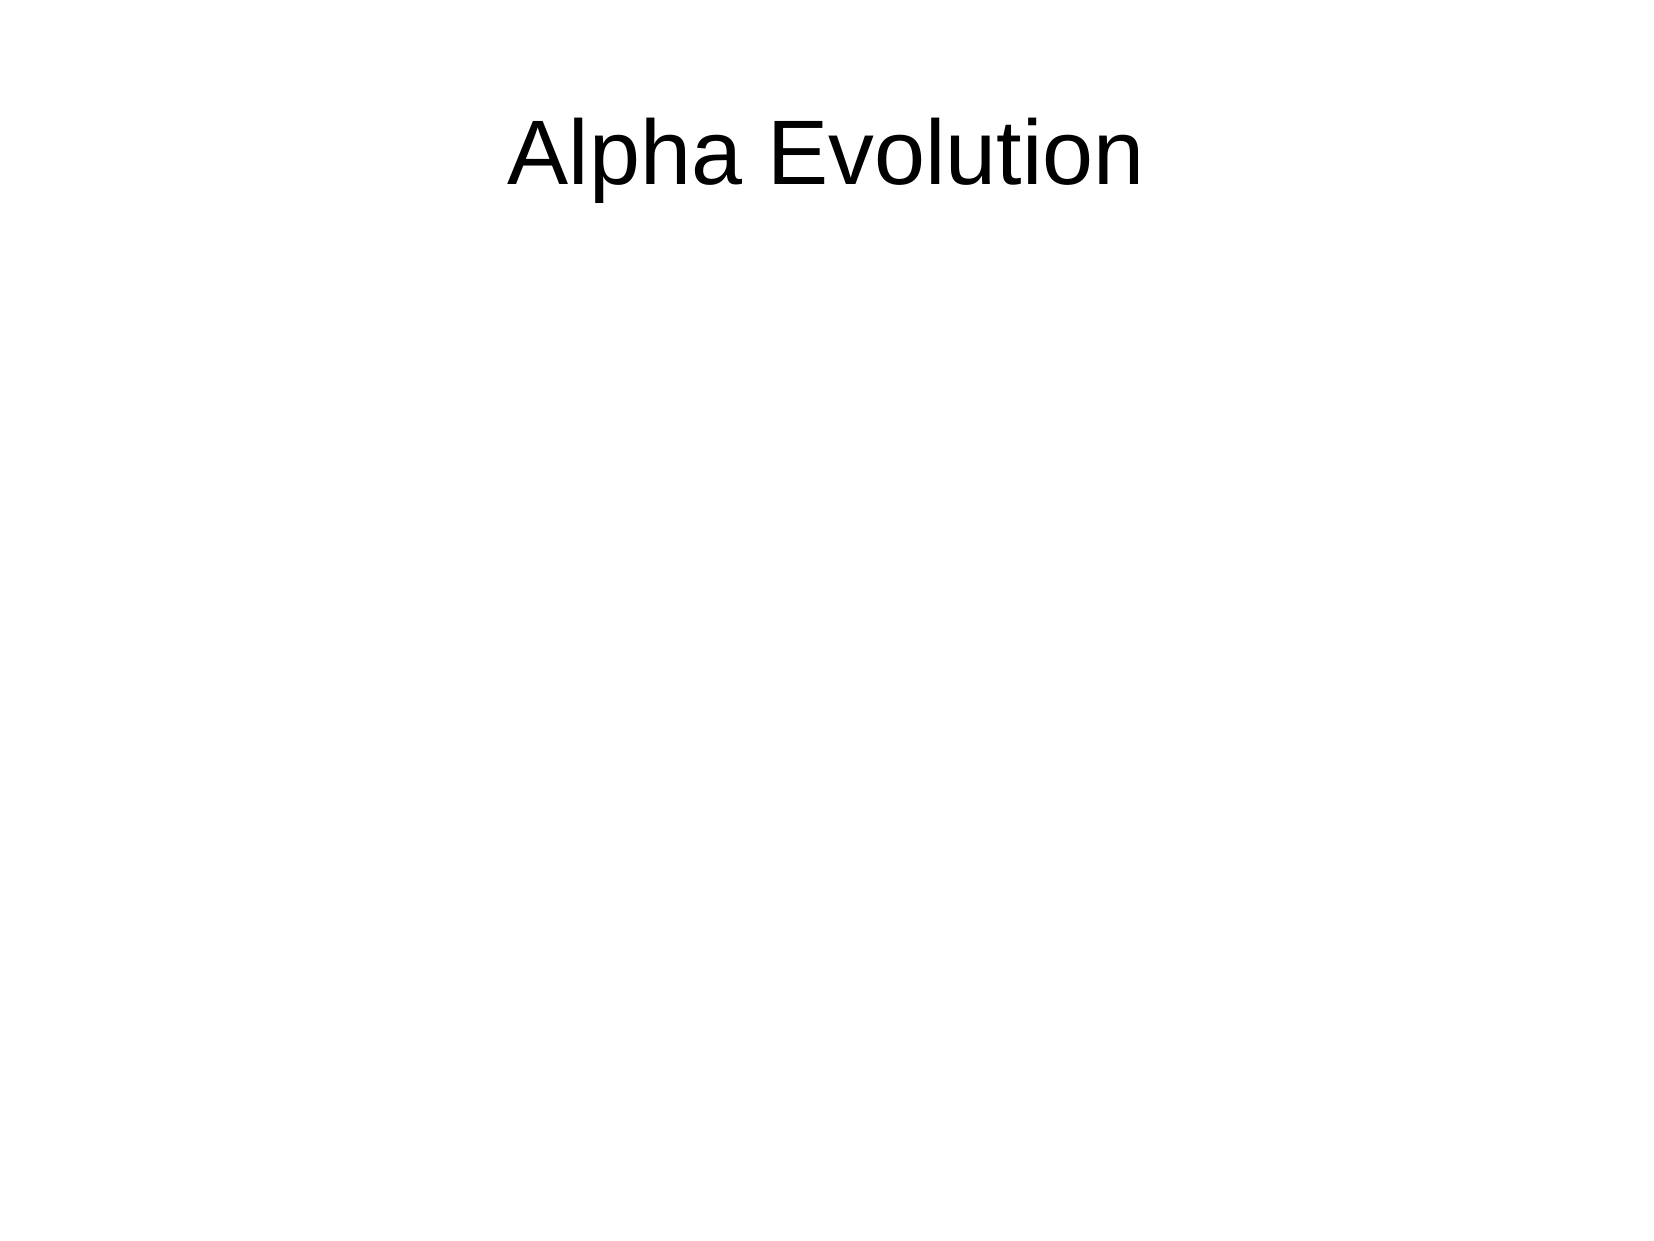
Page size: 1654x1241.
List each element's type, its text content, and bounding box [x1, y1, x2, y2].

title Alpha Evolution [82, 49, 1571, 257]
